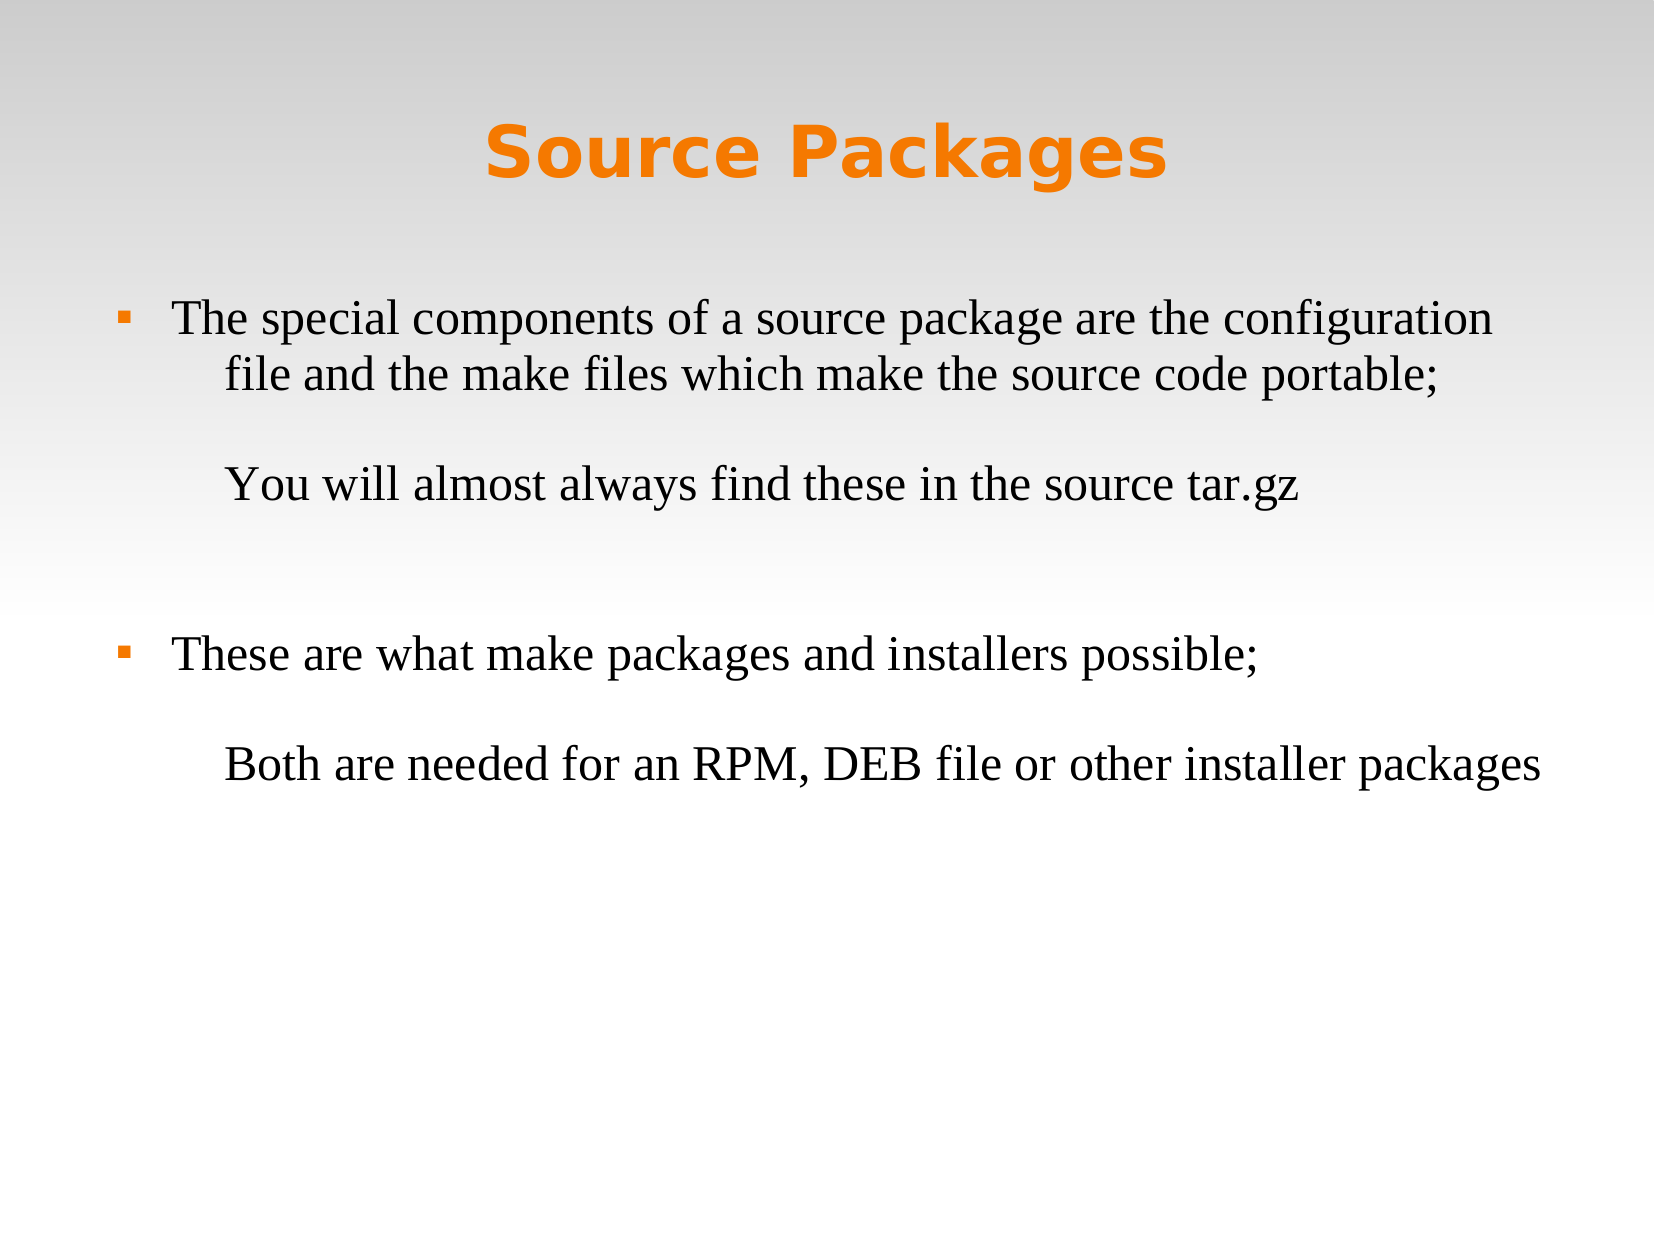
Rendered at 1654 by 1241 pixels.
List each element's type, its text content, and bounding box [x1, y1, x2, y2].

list The special components of a source package are the configuration file and the make files which make the source code portable; You will almost always find these in the source tar.gz These are what make packages and installers possible; Both are needed for an RPM, DEB file or other installer packages [82, 290, 1571, 1109]
title Source Packages [82, 49, 1571, 257]
